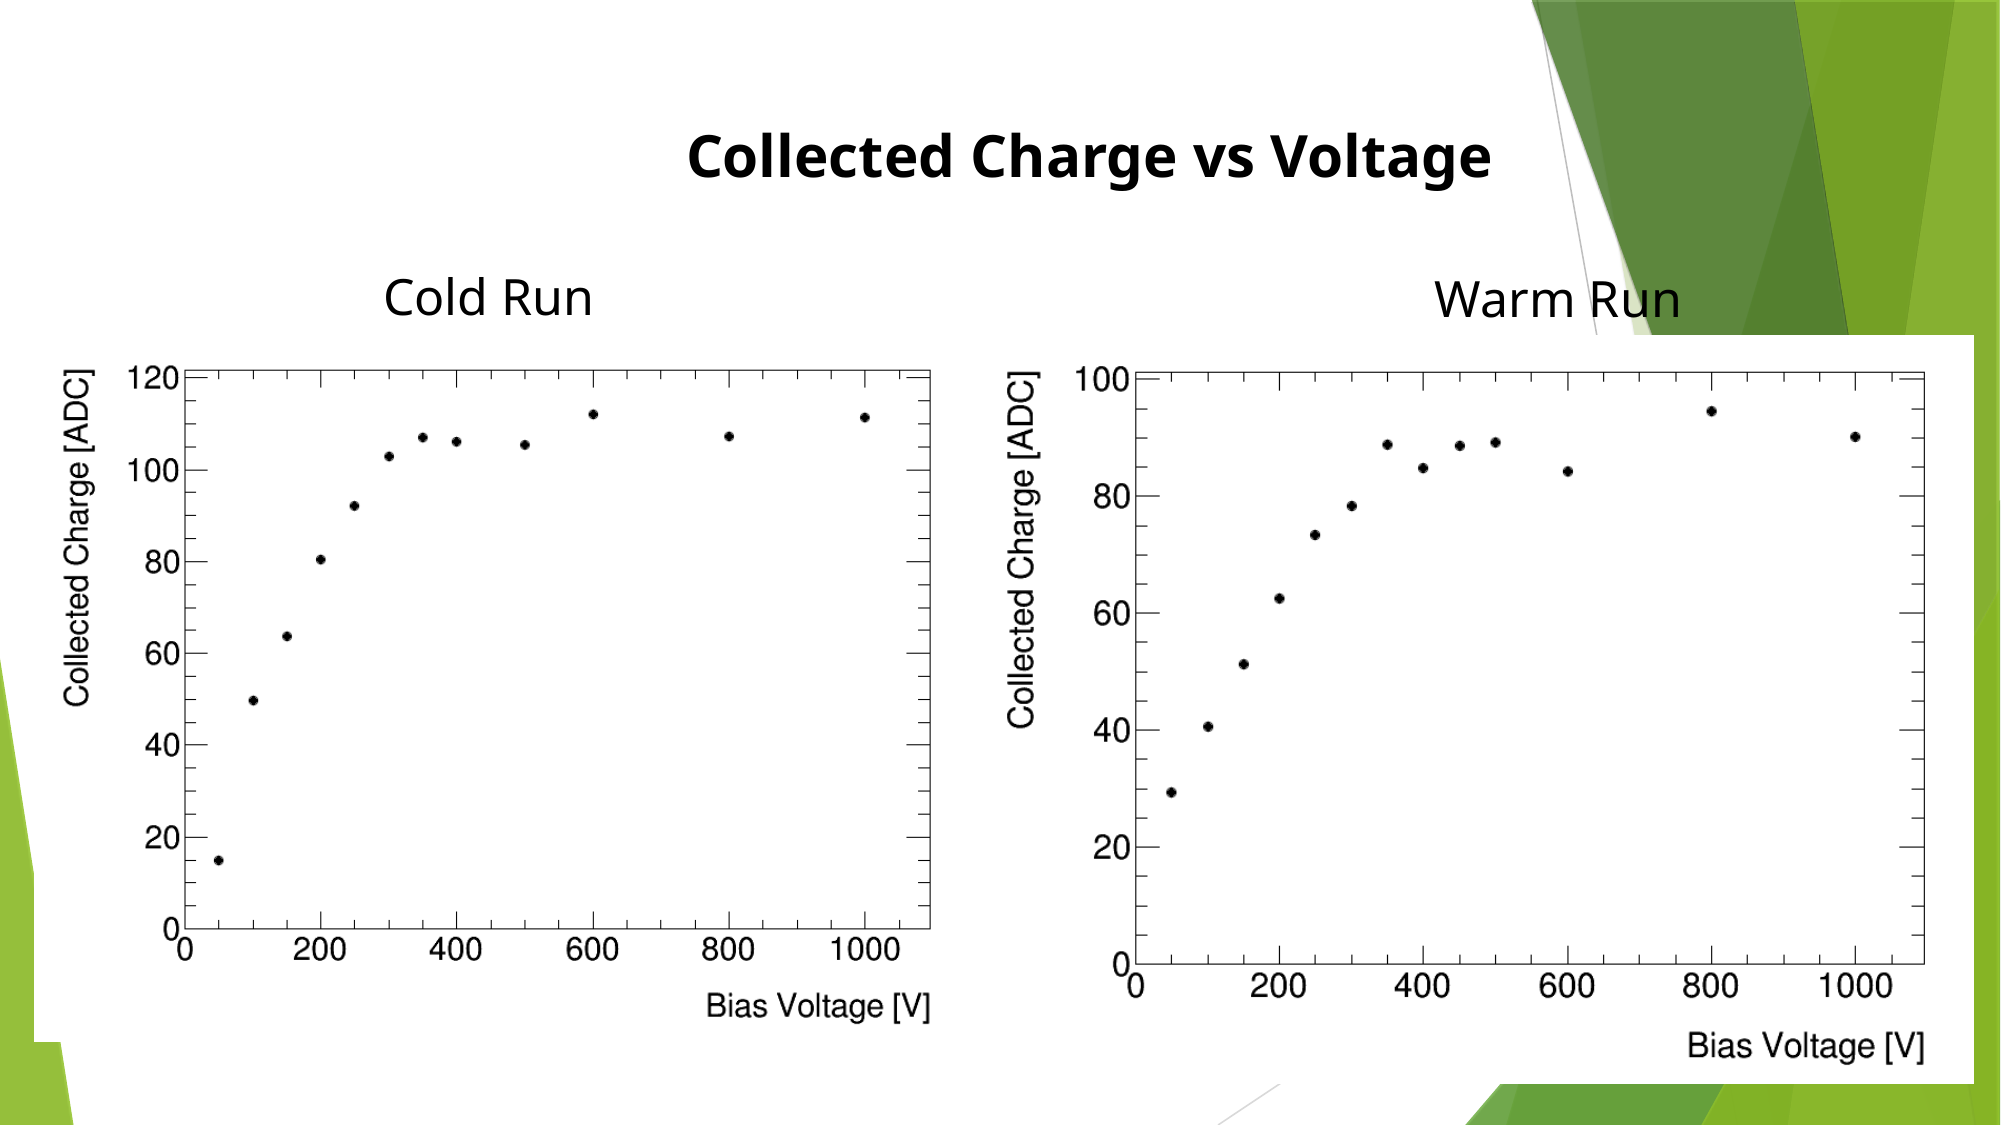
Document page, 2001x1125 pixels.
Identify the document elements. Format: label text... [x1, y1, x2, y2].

text_box Warm Run [1419, 242, 1723, 361]
picture [34, 335, 1974, 1084]
title Cold Run [368, 257, 672, 335]
text_box Collected Charge vs Voltage [671, 49, 1572, 267]
